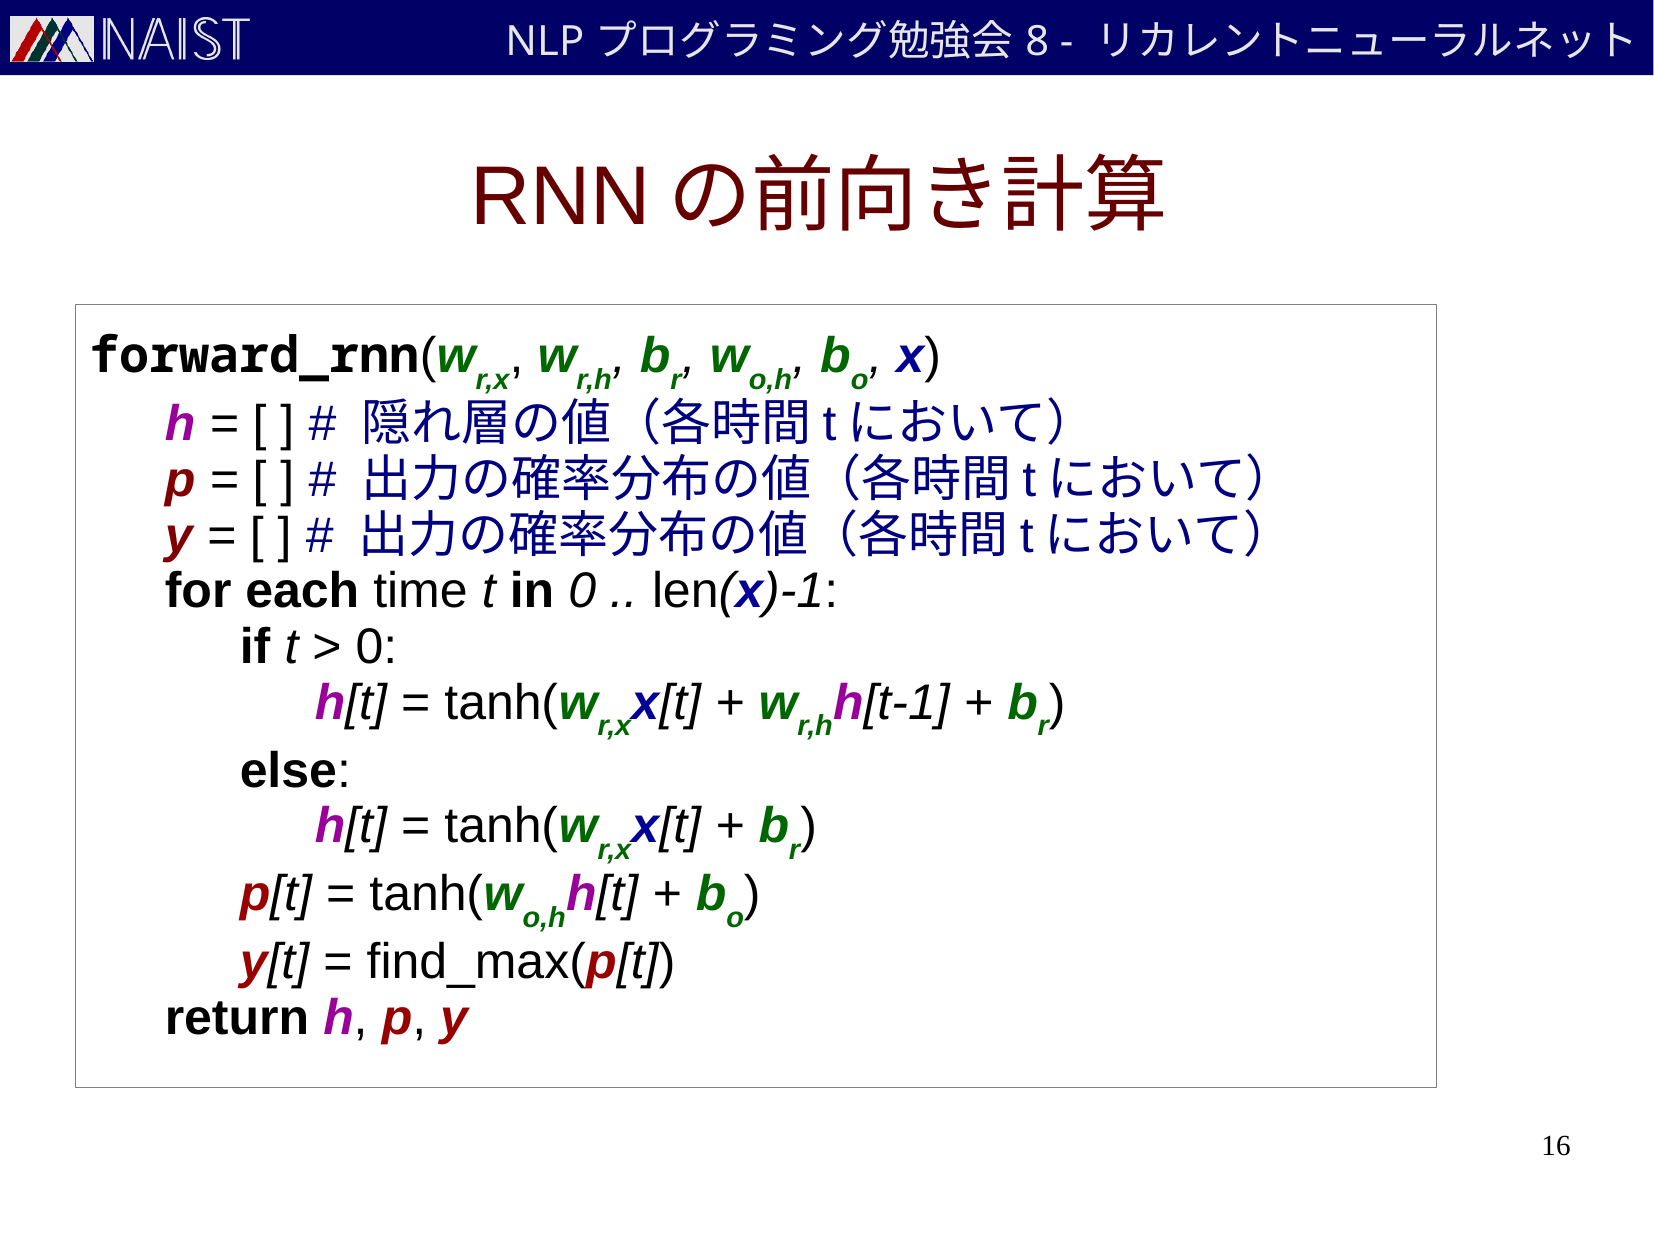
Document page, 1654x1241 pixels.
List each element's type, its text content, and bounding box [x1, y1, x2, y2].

picture [10, 16, 94, 62]
text_box forward_rnn(wr,x, wr,h, br, wo,h, bo, x) h = [ ] # 隠れ層の値（各時間tにおいて） p = [ ] # 出力の確率分布の値（各時間tにおいて） y = [ ] # 出力の確率分布の値（各時間tにおいて） for each time t in 0 .. len(x)-1: if t > 0: h[t] = tanh(wr,xx[t] + wr,hh[t-1] + br) else: h[t] = tanh(wr,xx[t] + br) p[t] = tanh(wo,hh[t] + bo) y[t] = find_max(p[t]) return h, p, y [76, 311, 1310, 1044]
picture [102, 17, 251, 60]
title RNNの前向き計算 [75, 92, 1564, 285]
